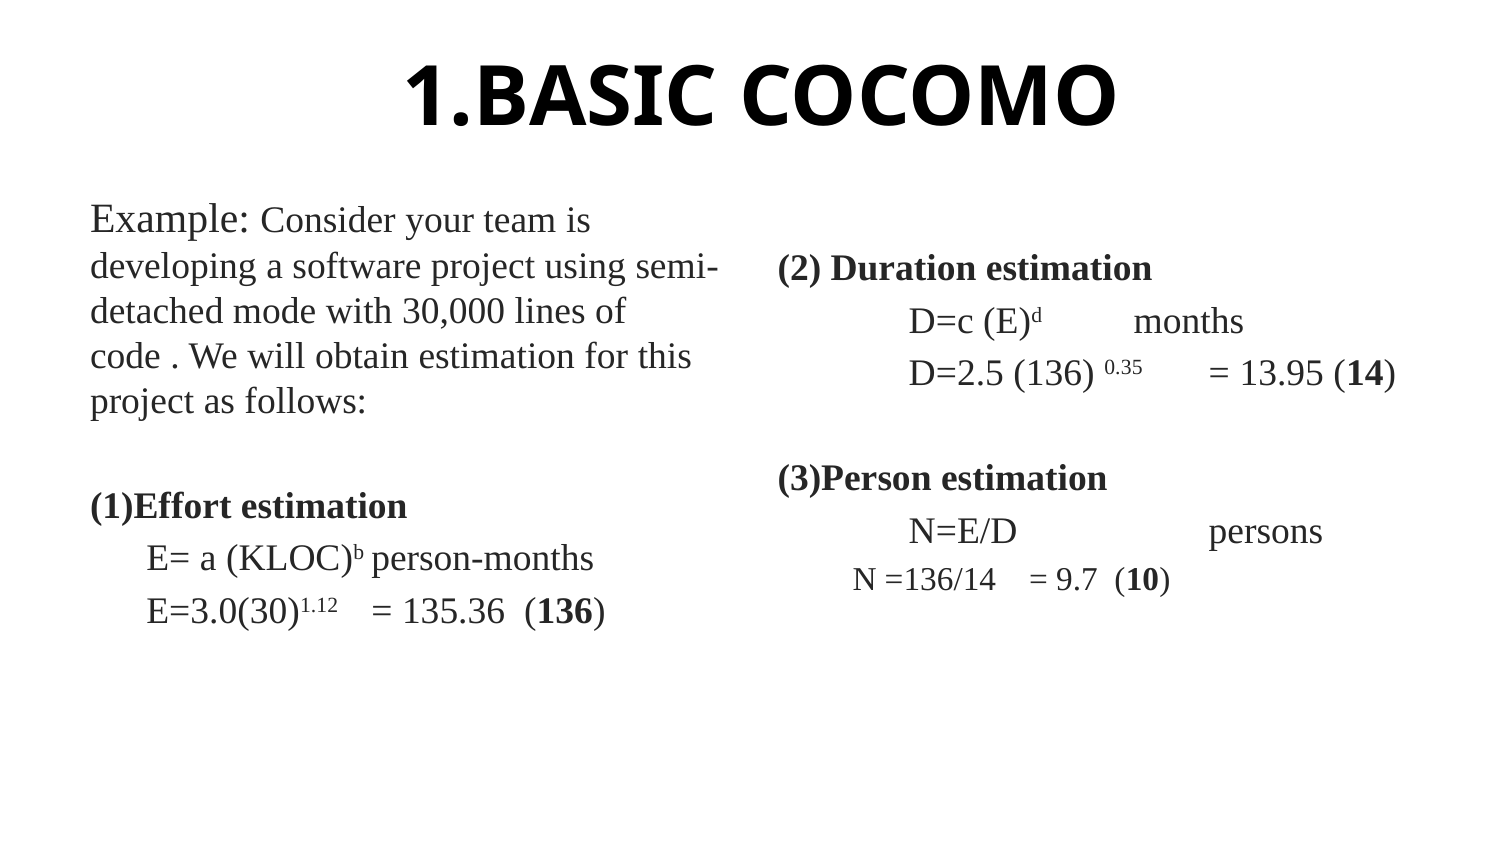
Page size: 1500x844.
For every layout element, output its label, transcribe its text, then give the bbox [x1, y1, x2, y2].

list (2) Duration estimation D=c (E)d months D=2.5 (136) 0.35 = 13.95 (14) (3)Person estimation N=E/D persons N =136/14 = 9.7 (10) [762, 183, 1425, 757]
title 1.Basic COCOMO [75, 21, 1425, 162]
list Example: Consider your team is developing a software project using semi-detached mode with 30,000 lines of code . We will obtain estimation for this project as follows: (1)Effort estimation E= a (KLOC)b person-months E=3.0(30)1.12 = 135.36 (136) [75, 183, 738, 757]
